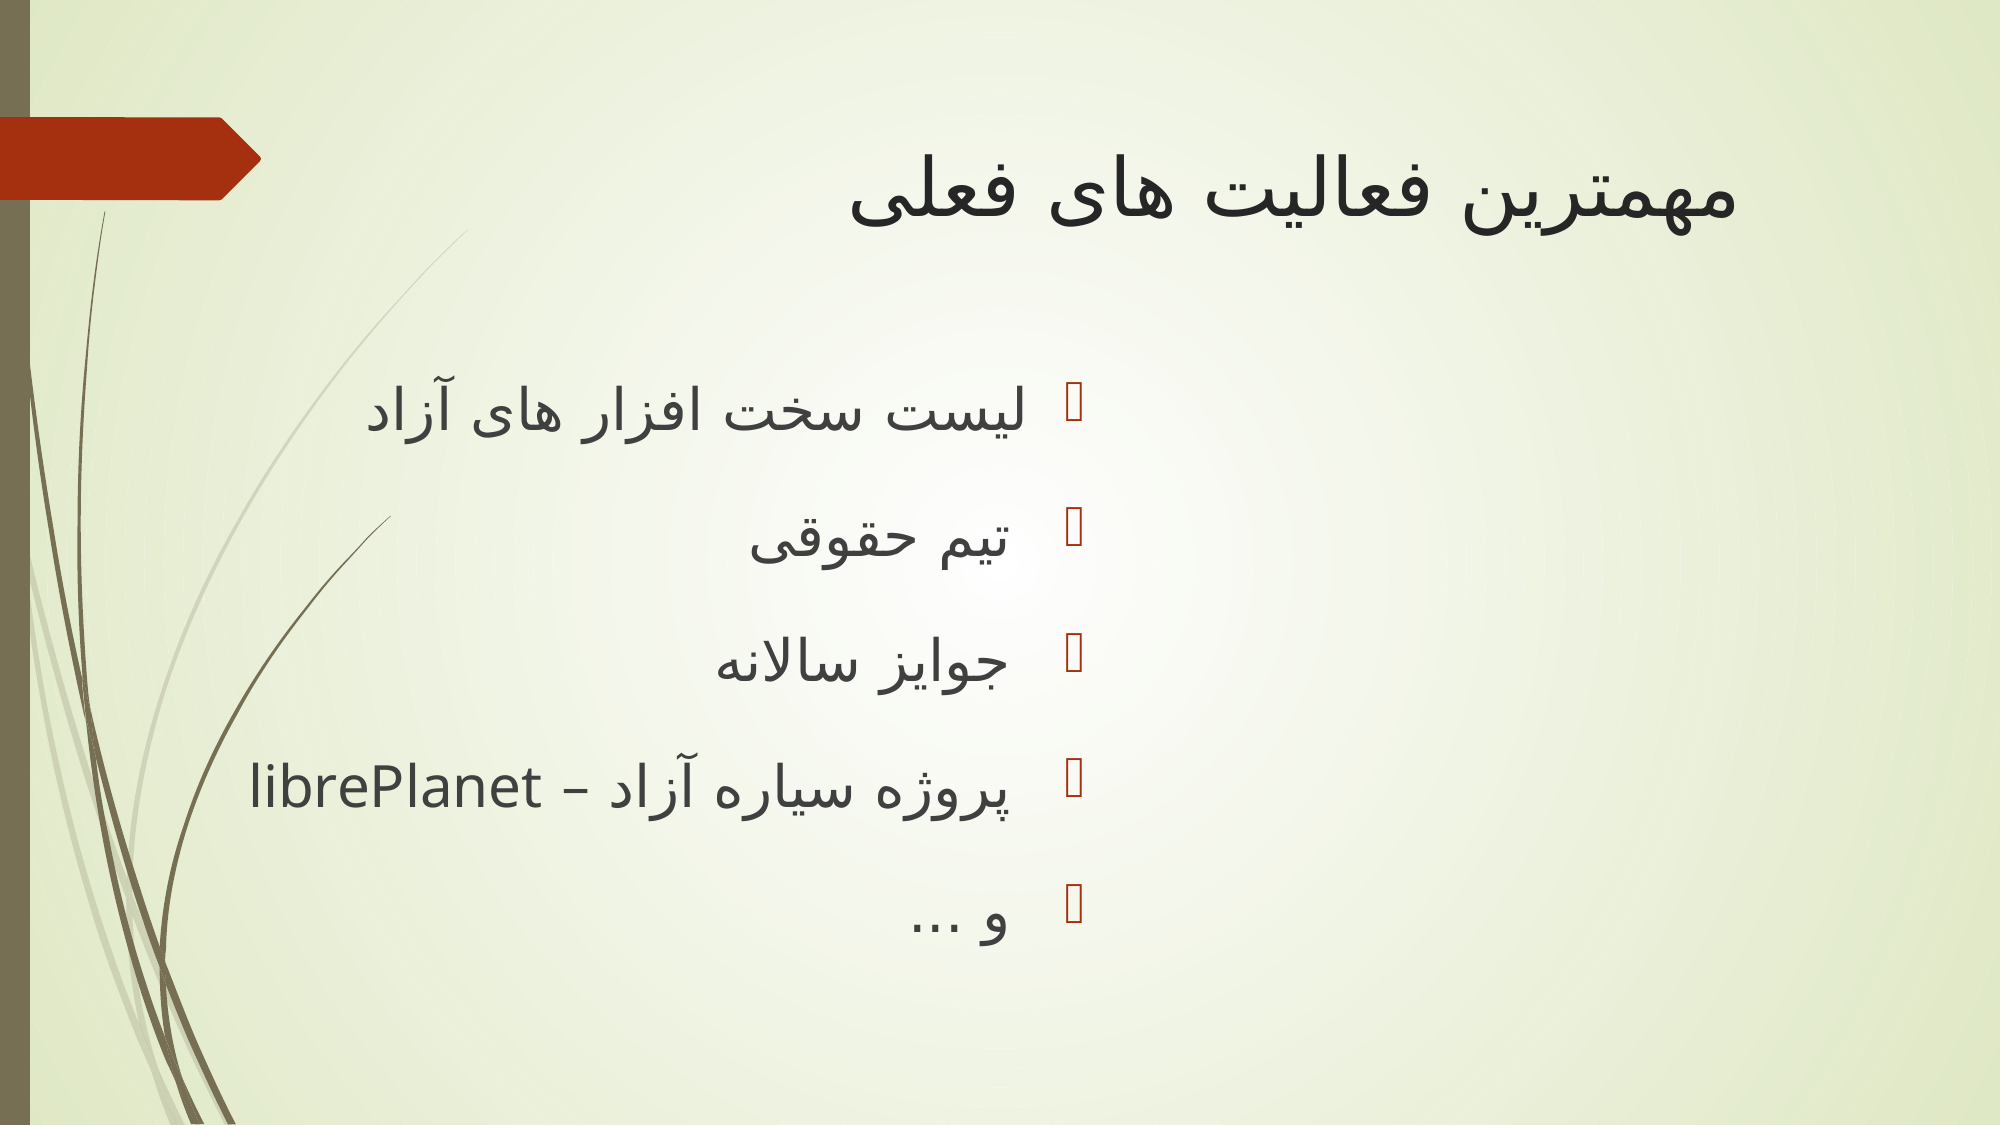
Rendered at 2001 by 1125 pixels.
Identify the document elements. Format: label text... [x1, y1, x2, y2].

text_box مهمترین فعالیت های فعلی [832, 127, 1788, 297]
text_box لیست سخت افزار های آزاد تیم حقوقی جوایز سالانه پروژه سیاره آزاد – librePlanet و ... [120, 296, 1499, 986]
